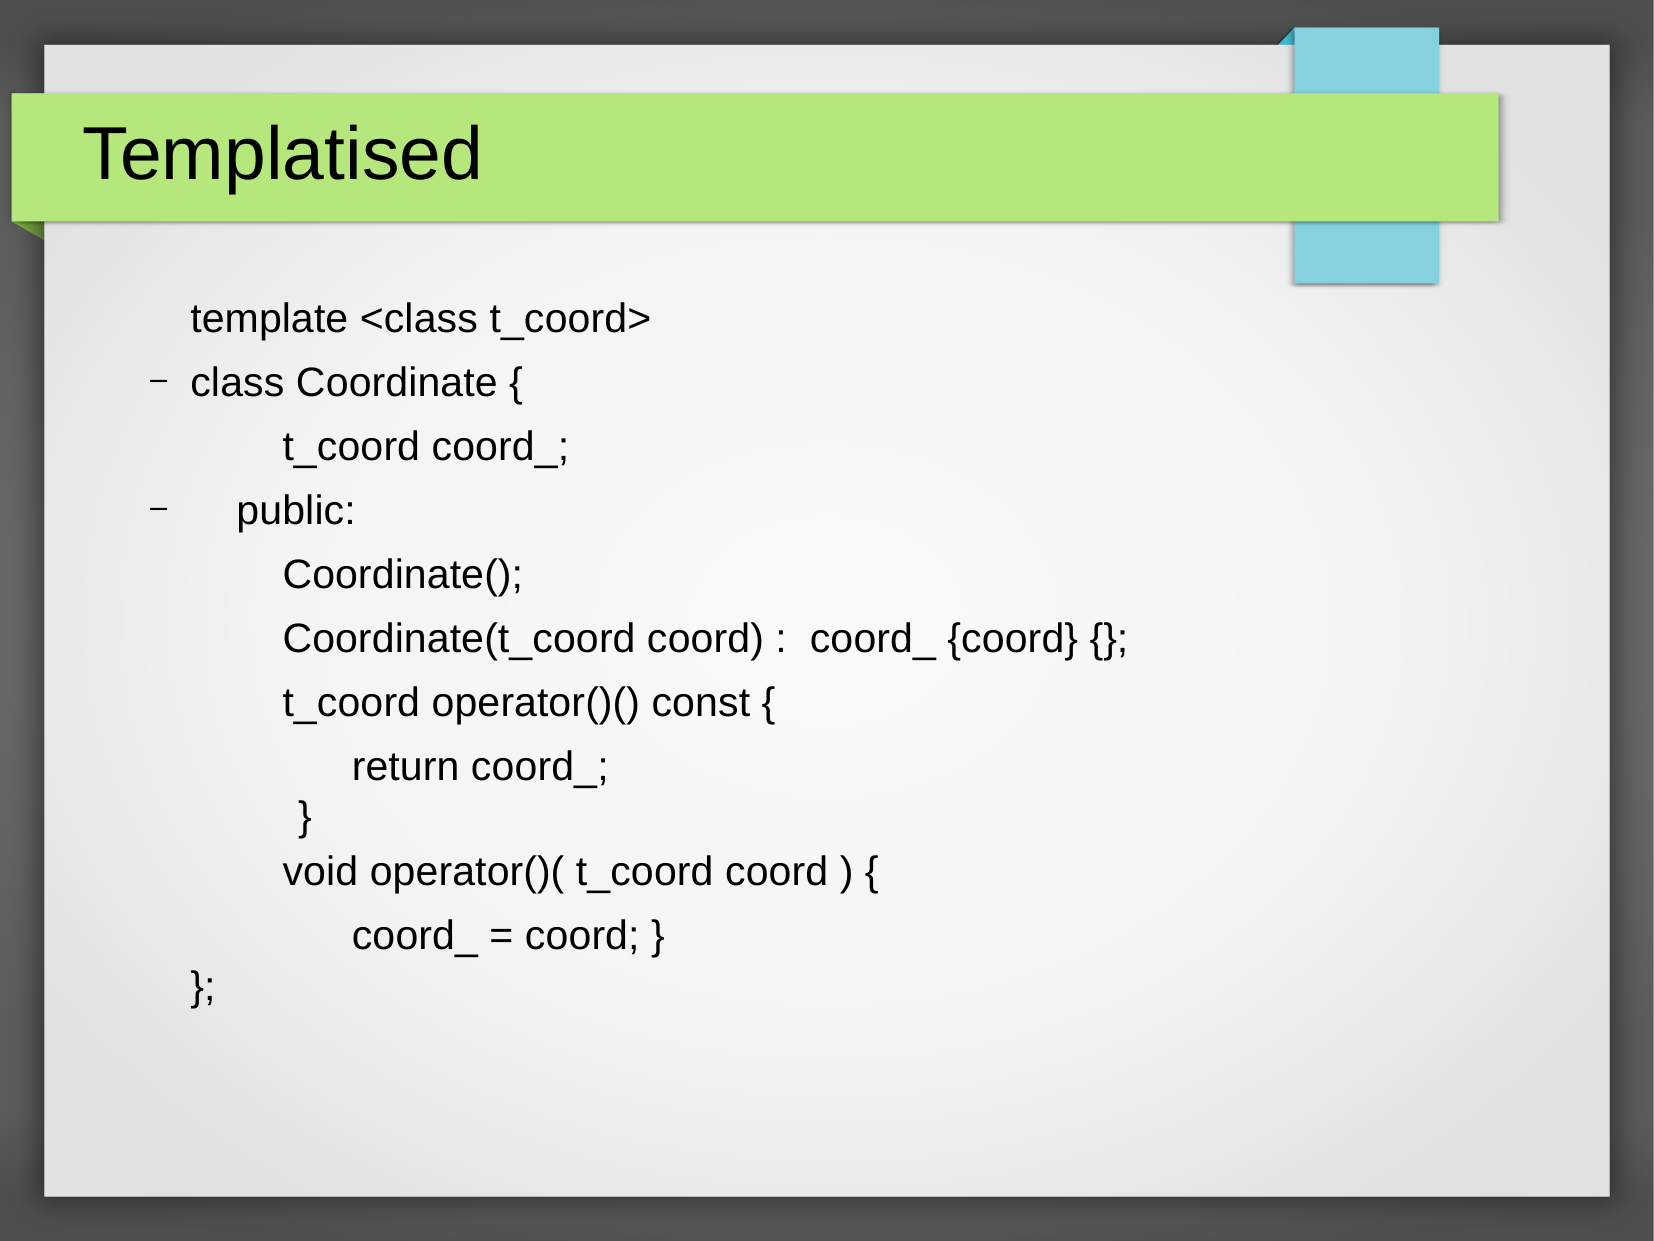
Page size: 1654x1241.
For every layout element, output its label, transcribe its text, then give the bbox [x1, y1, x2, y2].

picture [0, 0, 1654, 1241]
list template <class t_coord> class Coordinate { t_coord coord_; public: Coordinate(); Coordinate(t_coord coord) : coord_ {coord} {}; t_coord operator()() const { return coord_; } void operator()( t_coord coord ) { coord_ = coord; } }; [82, 295, 1571, 1015]
title Templatised [82, 94, 1264, 213]
